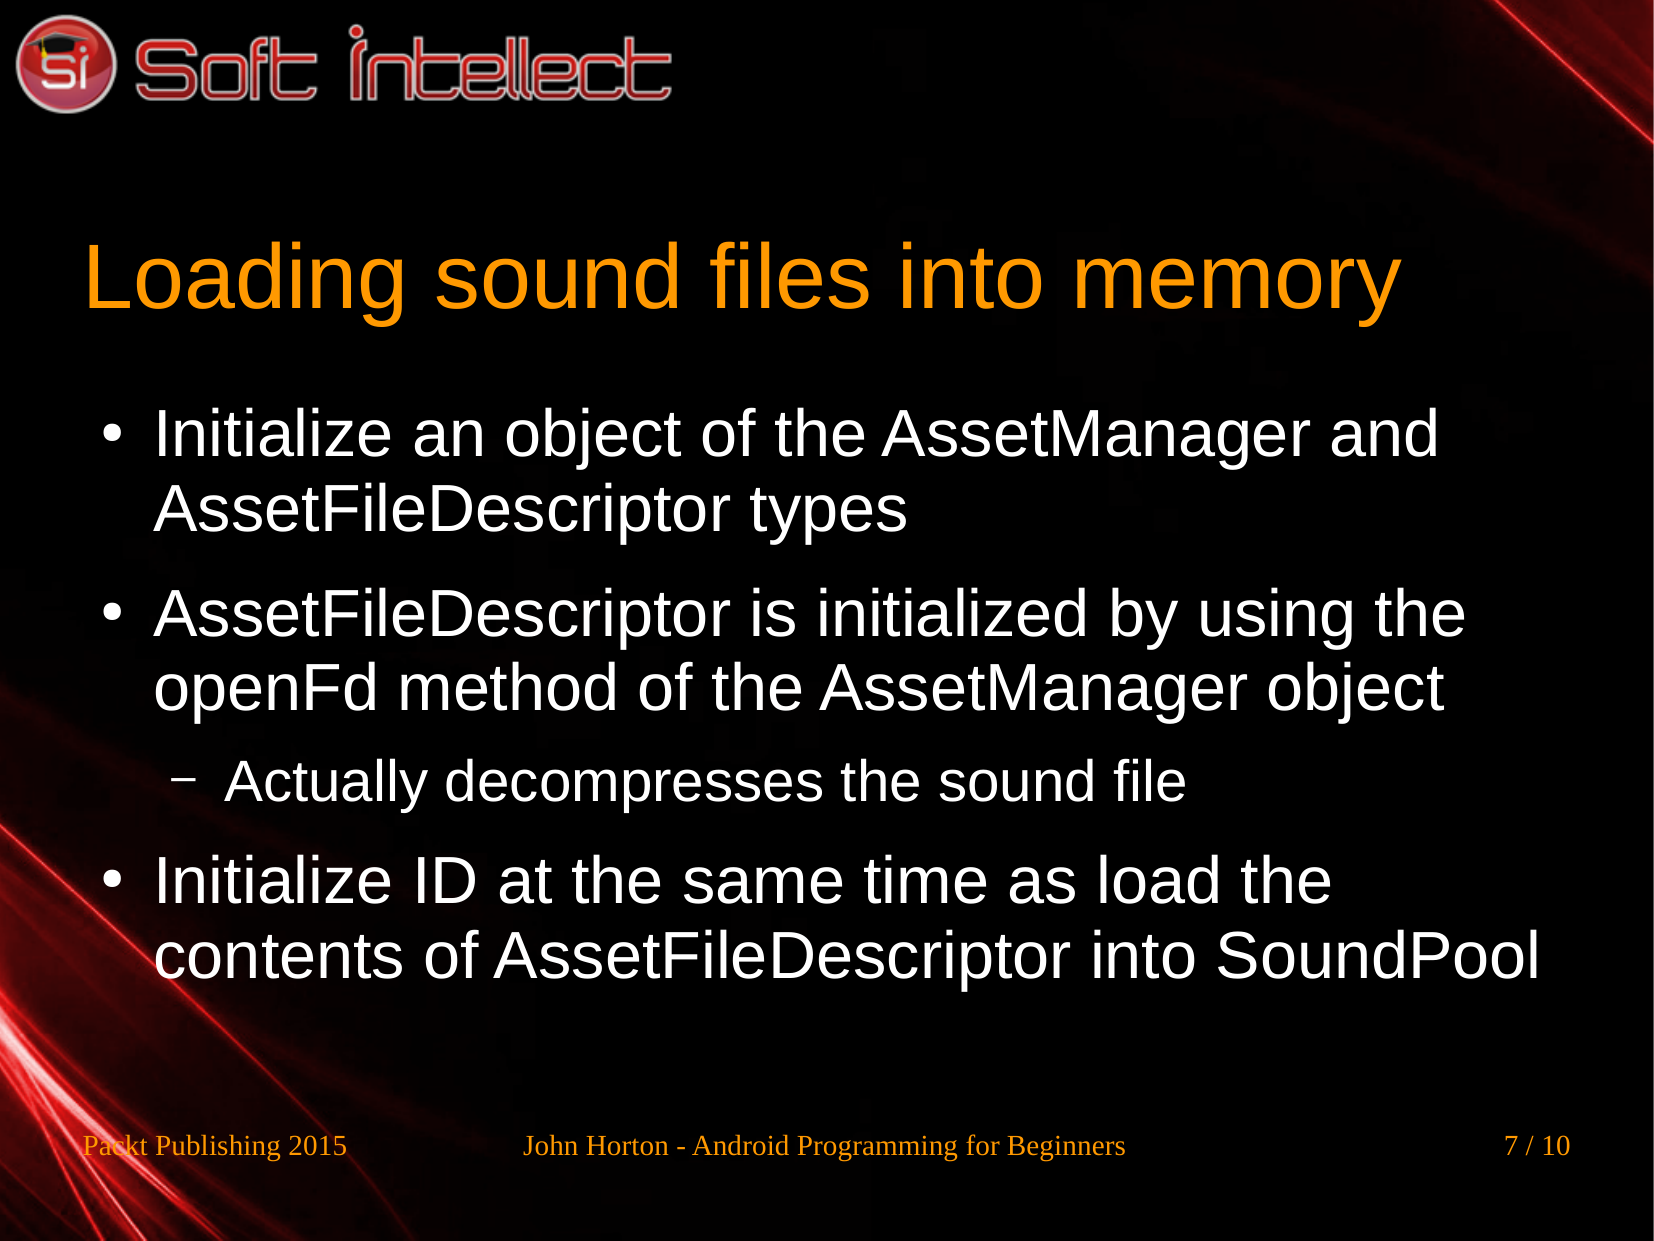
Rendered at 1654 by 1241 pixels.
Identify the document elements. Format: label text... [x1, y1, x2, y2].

list Initialize an object of the AssetManager and AssetFileDescriptor types AssetFileDescriptor is initialized by using the openFd method of the AssetManager object Actually decompresses the sound file Initialize ID at the same time as load the contents of AssetFileDescriptor into SoundPool [82, 396, 1571, 1116]
picture [0, 0, 1654, 1241]
title Loading sound files into memory [82, 173, 1571, 381]
